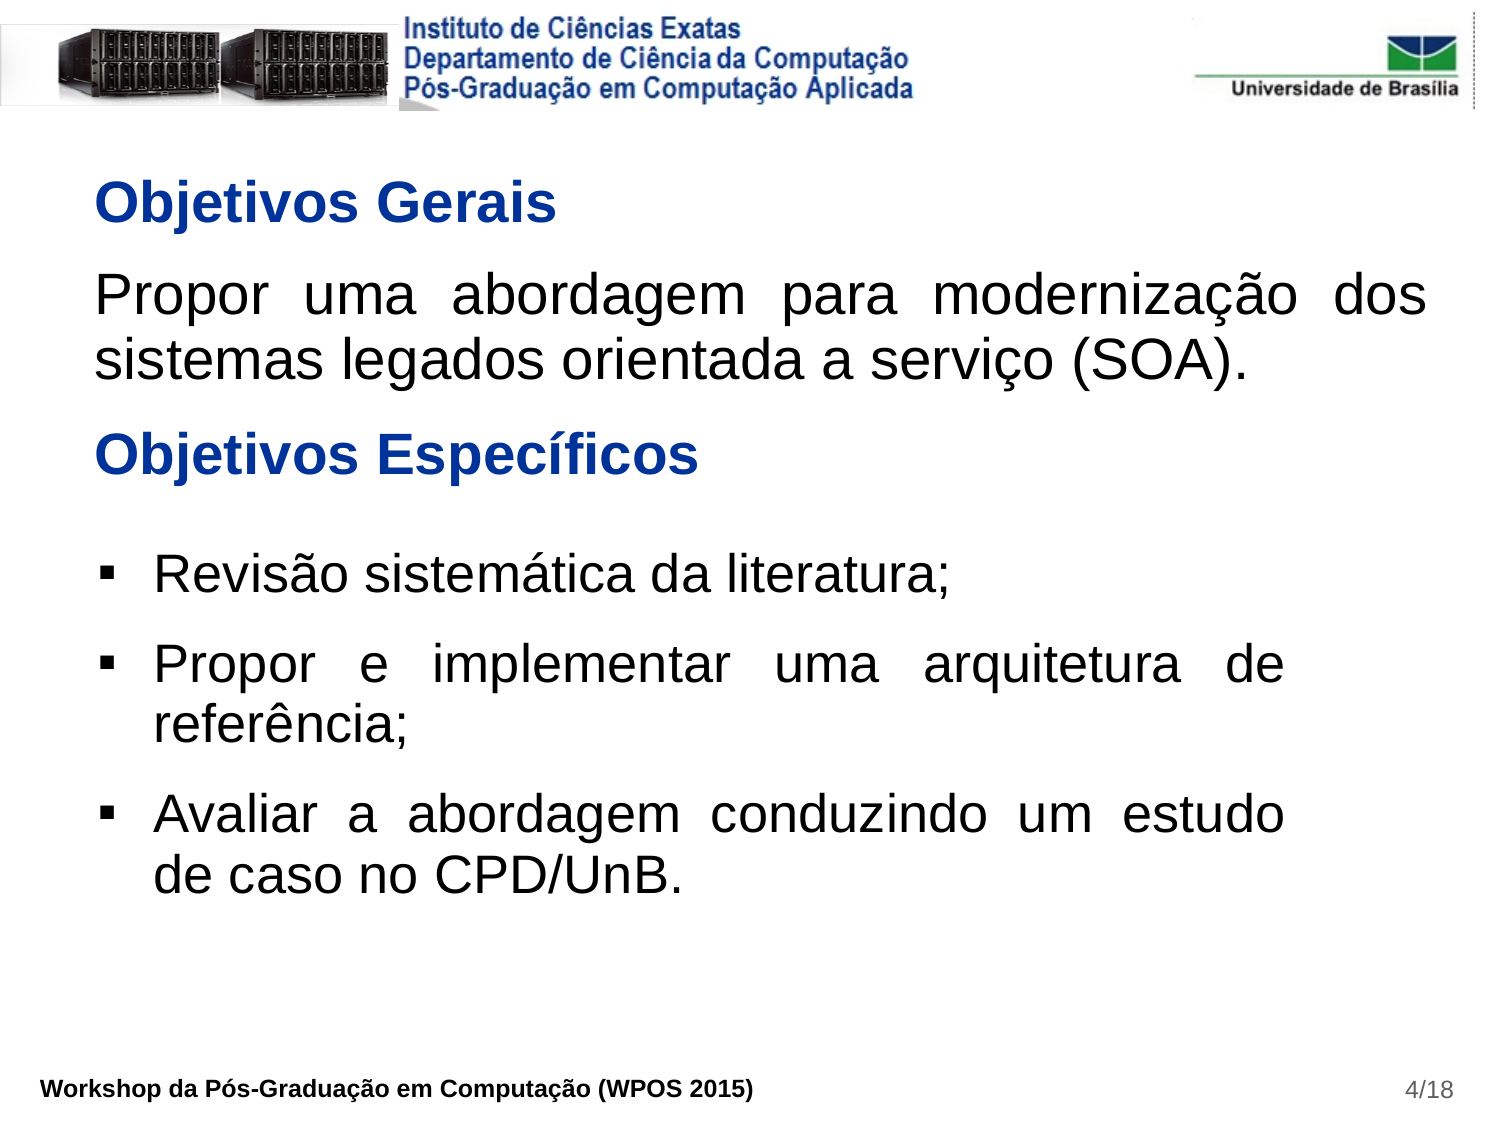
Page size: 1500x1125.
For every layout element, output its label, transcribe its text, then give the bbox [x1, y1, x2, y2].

text_box Workshop da Pós-Graduação em Computação (WPOS 2015) [24, 1049, 1381, 1125]
list Propor uma abordagem para modernização dos sistemas legados orientada a serviço (SOA). Objetivos Específicos [59, 261, 1430, 508]
title Objetivos Gerais [59, 141, 1111, 261]
picture [0, 12, 1475, 111]
list Revisão sistemática da literatura; Propor e implementar uma arquitetura de referência; Avaliar a abordagem conduzindo um estudo de caso no CPD/UnB. [82, 543, 1288, 981]
text_box <number>/18 [1381, 1049, 1487, 1125]
